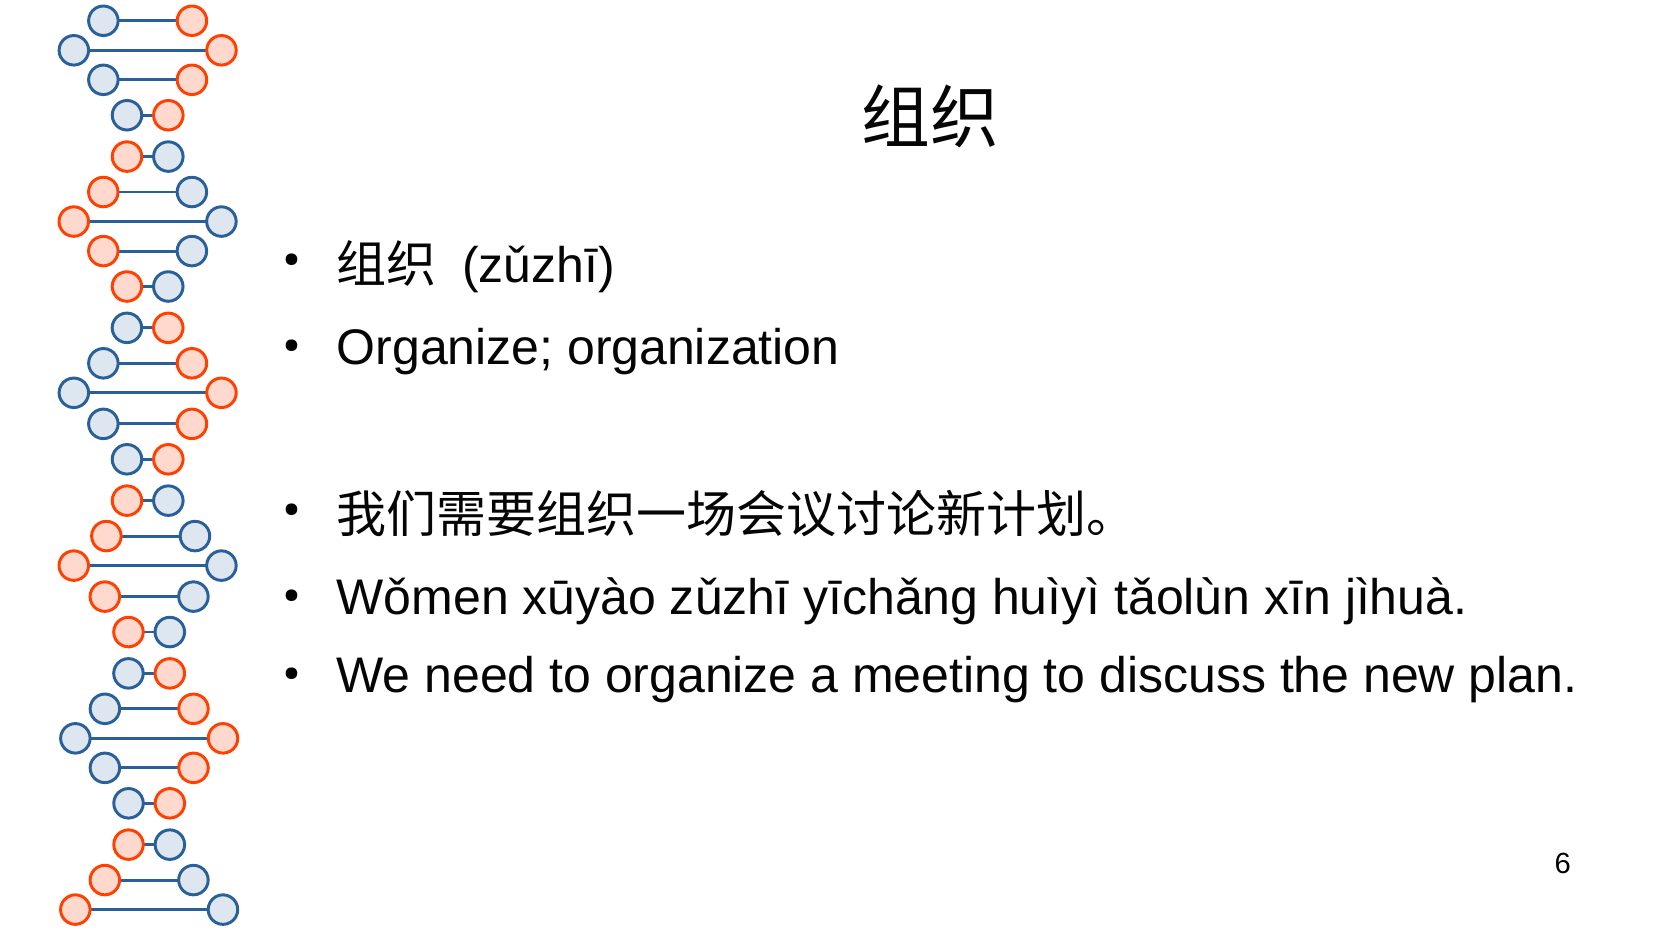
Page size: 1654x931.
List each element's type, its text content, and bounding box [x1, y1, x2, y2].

title 组织 [265, 35, 1595, 189]
list 组织 (zǔzhī) Organize; organization 我们需要组织一场会议讨论新计划。 Wǒmen xūyào zǔzhī yīchǎng huìyì tǎolùn xīn jìhuà. We need to organize a meeting to discuss the new plan. [265, 224, 1595, 764]
